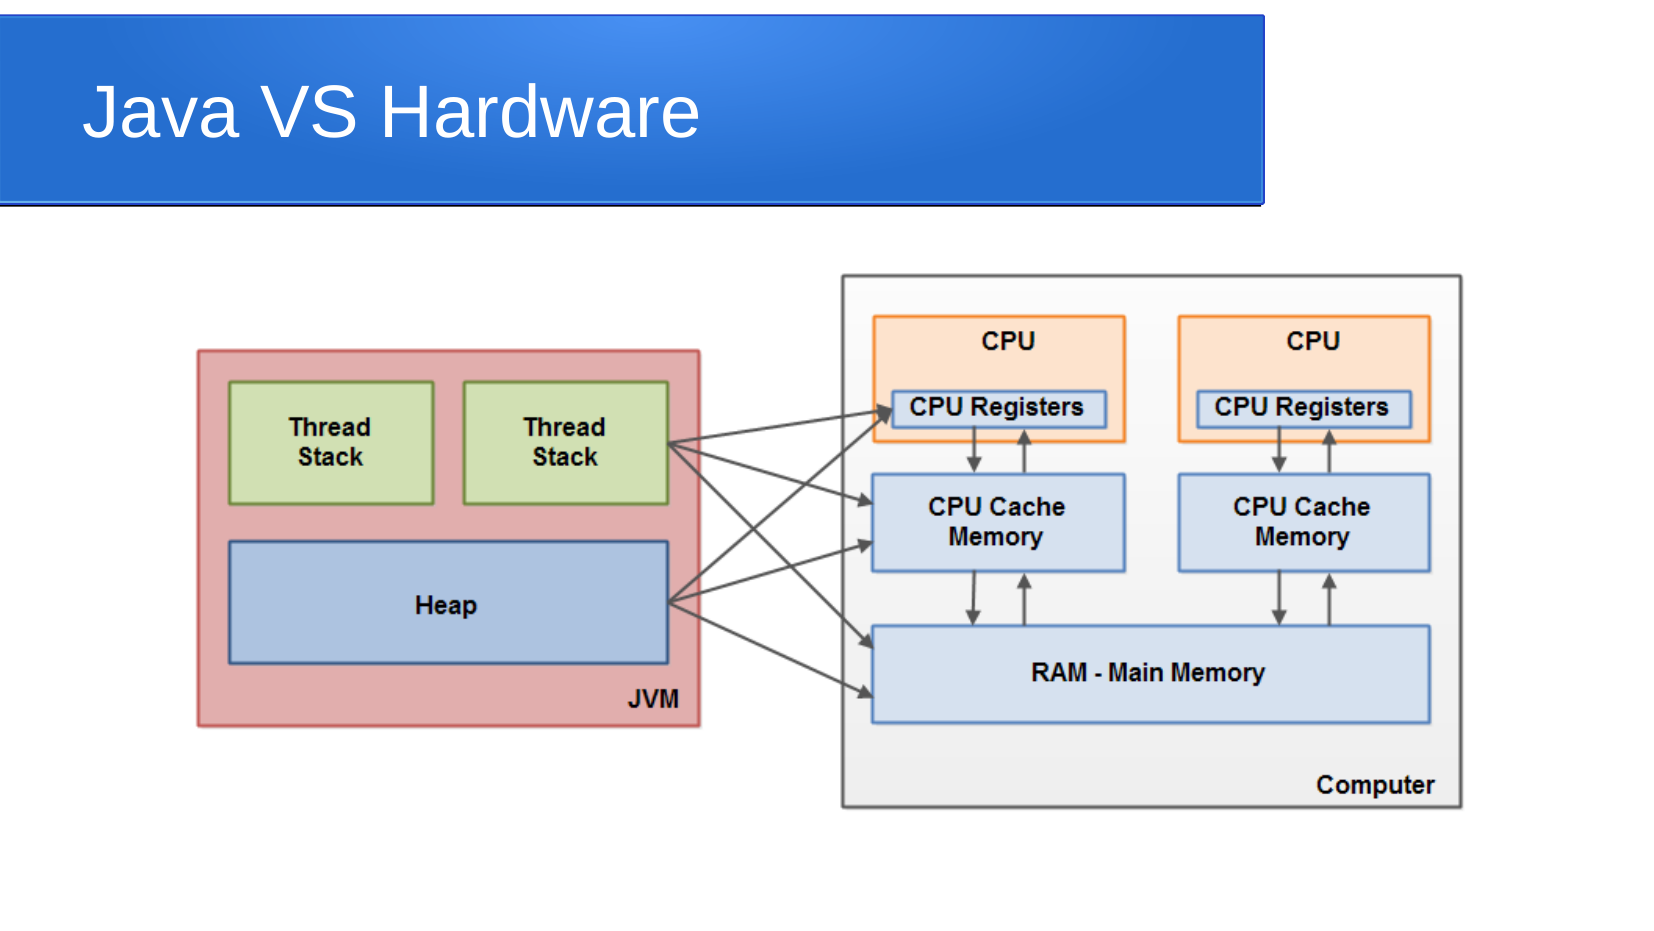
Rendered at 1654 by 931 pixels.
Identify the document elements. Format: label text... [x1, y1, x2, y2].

title Java VS Hardware [82, 35, 1235, 189]
picture [190, 255, 1468, 856]
